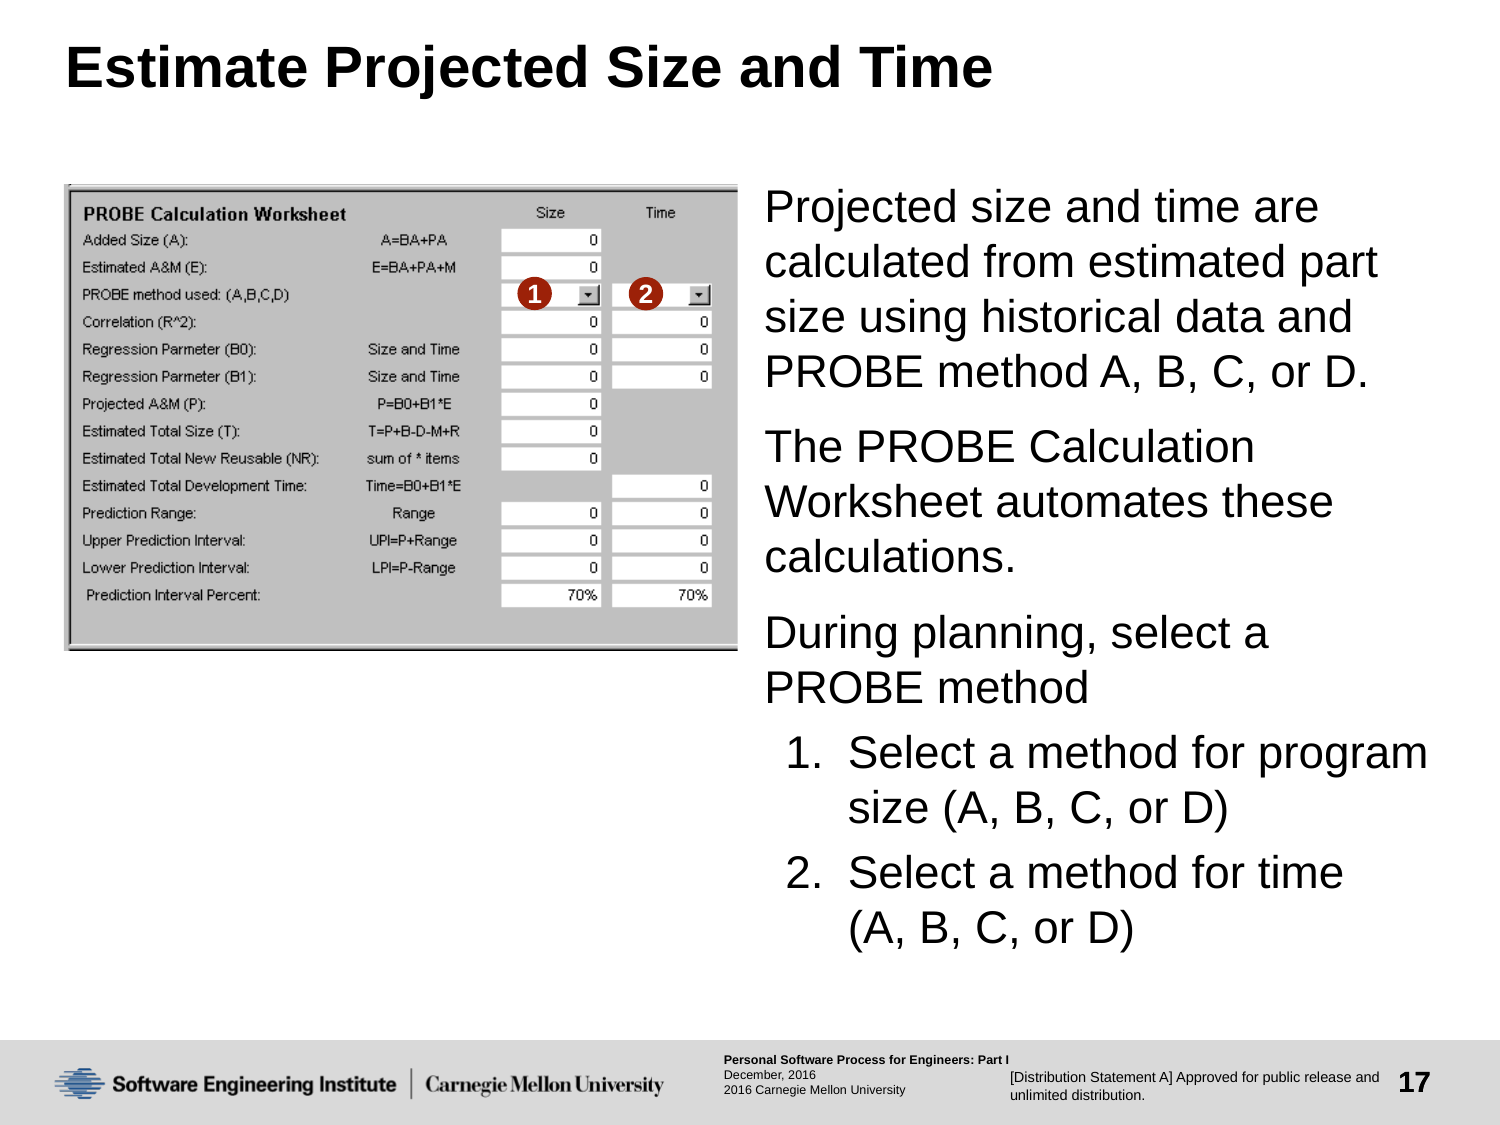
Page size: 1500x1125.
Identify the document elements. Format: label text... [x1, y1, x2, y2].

picture [46, 1061, 673, 1104]
title Estimate Projected Size and Time [65, 37, 1313, 148]
picture [63, 184, 738, 651]
list Projected size and time are calculated from estimated part size using historical data and PROBE method A, B, C, or D. The PROBE Calculation Worksheet automates these calculations. During planning, select a PROBE method Select a method for program size (A, B, C, or D) Select a method for time (A, B, C, or D) [764, 176, 1432, 1023]
